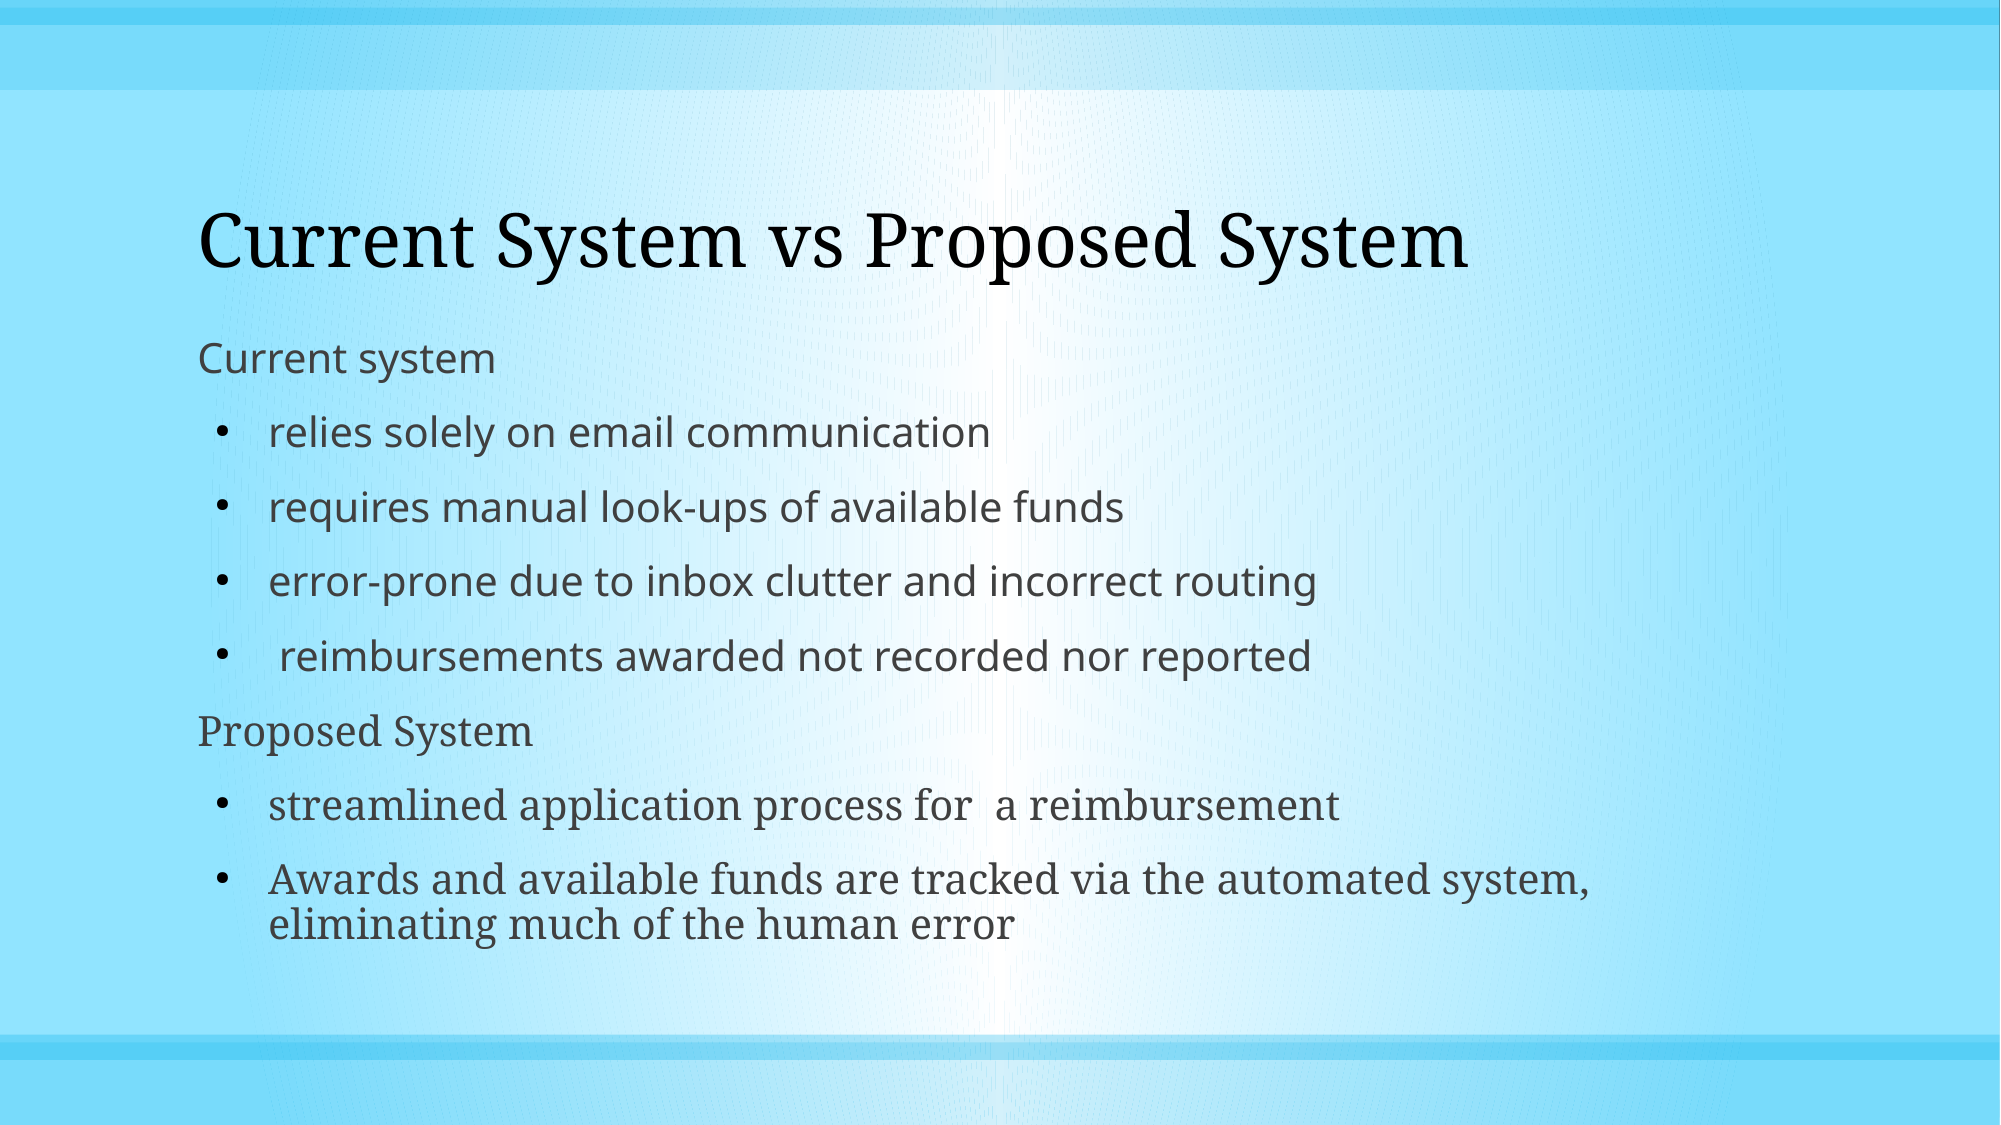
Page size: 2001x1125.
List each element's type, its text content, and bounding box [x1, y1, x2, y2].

list Current system relies solely on email communication requires manual look-ups of available funds error-prone due to inbox clutter and incorrect routing reimbursements awarded not recorded nor reported Proposed System streamlined application process for a reimbursement Awards and available funds are tracked via the automated system, eliminating much of the human error [182, 329, 1818, 780]
title Current System vs Proposed System [182, 195, 1818, 329]
